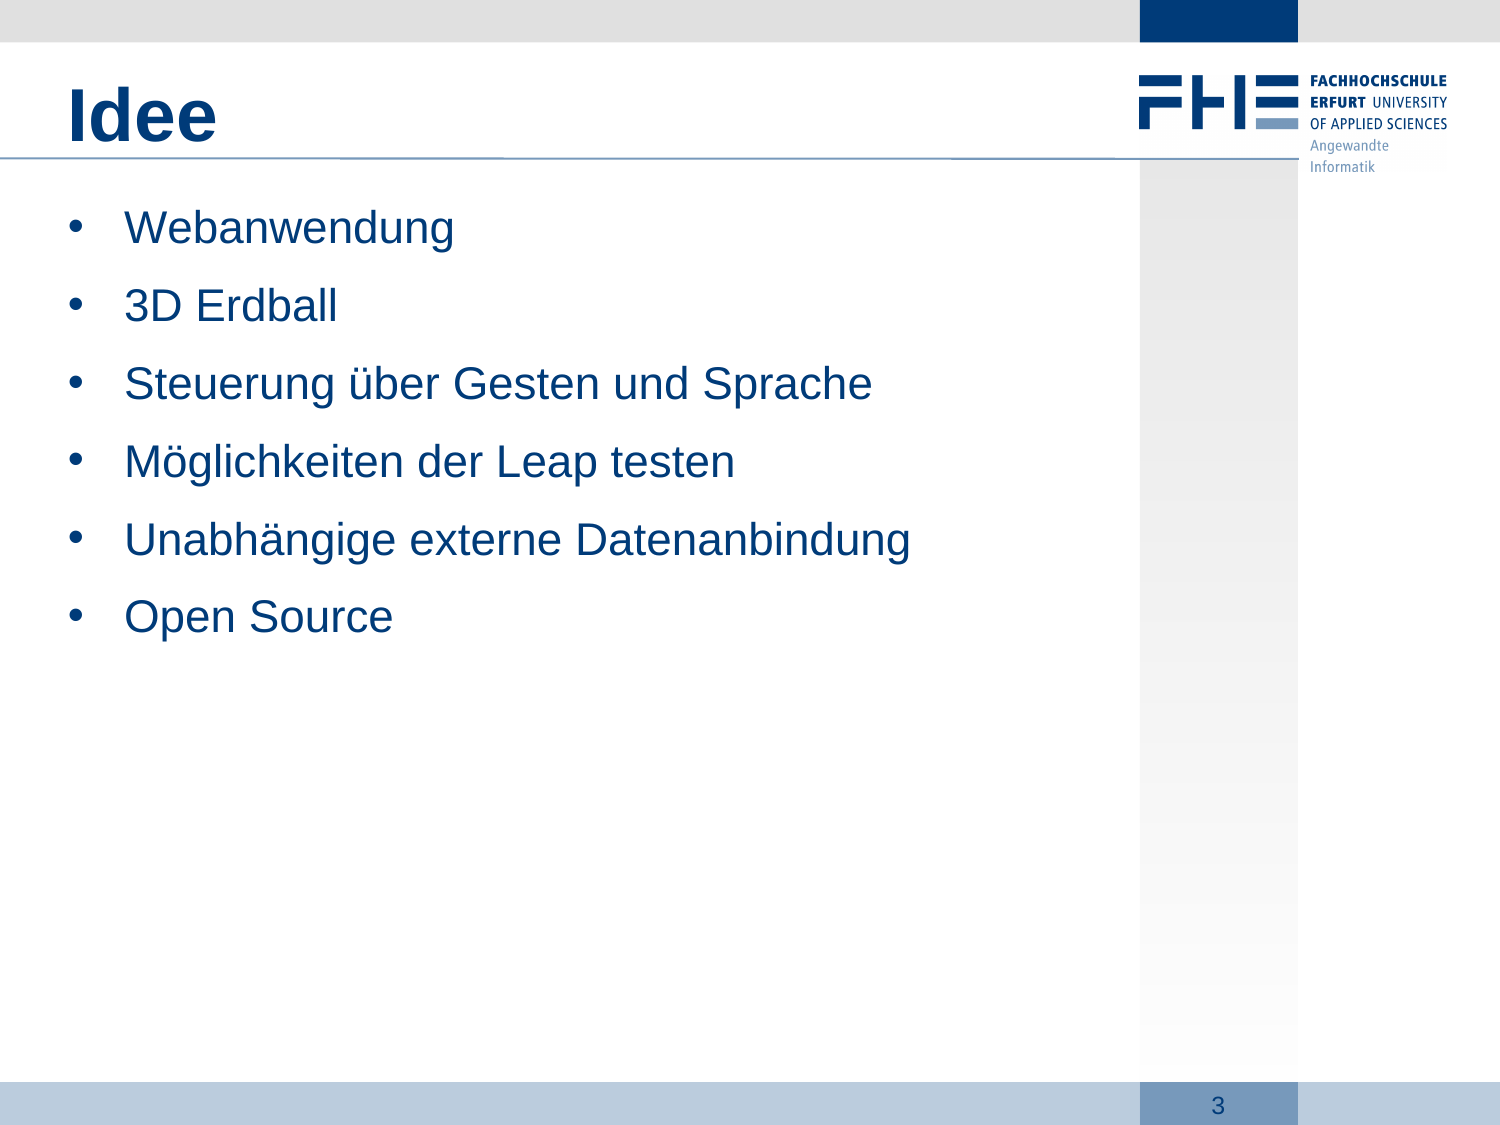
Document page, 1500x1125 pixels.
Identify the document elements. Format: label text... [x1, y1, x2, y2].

picture [1139, 75, 1447, 172]
title Idee [53, 58, 1140, 142]
list Webanwendung 3D Erdball Steuerung über Gesten und Sprache Möglichkeiten der Leap testen Unabhängige externe Datenanbindung Open Source [53, 190, 1500, 1100]
